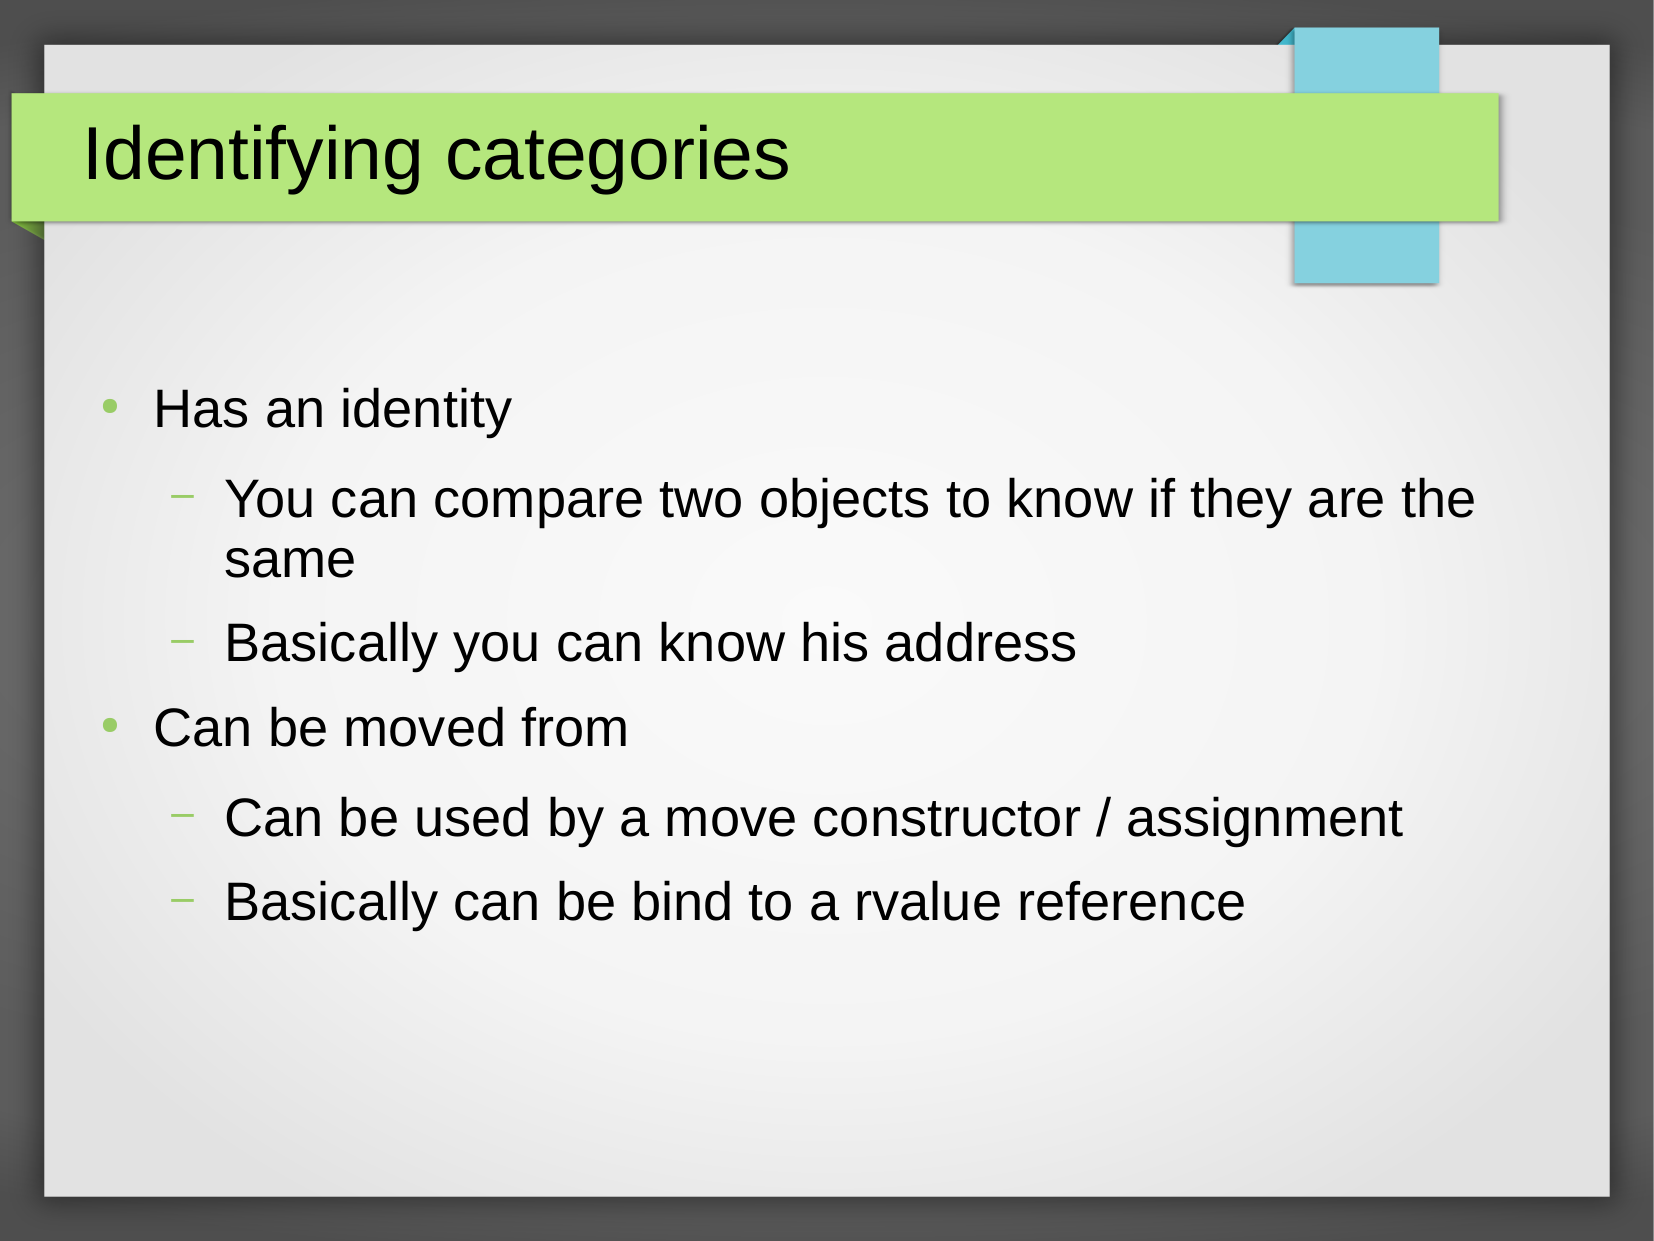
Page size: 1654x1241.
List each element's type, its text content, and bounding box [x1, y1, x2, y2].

picture [0, 0, 1654, 1241]
list Has an identity You can compare two objects to know if they are the same Basically you can know his address Can be moved from Can be used by a move constructor / assignment Basically can be bind to a rvalue reference [82, 295, 1571, 1015]
title Identifying categories [82, 94, 1264, 213]
